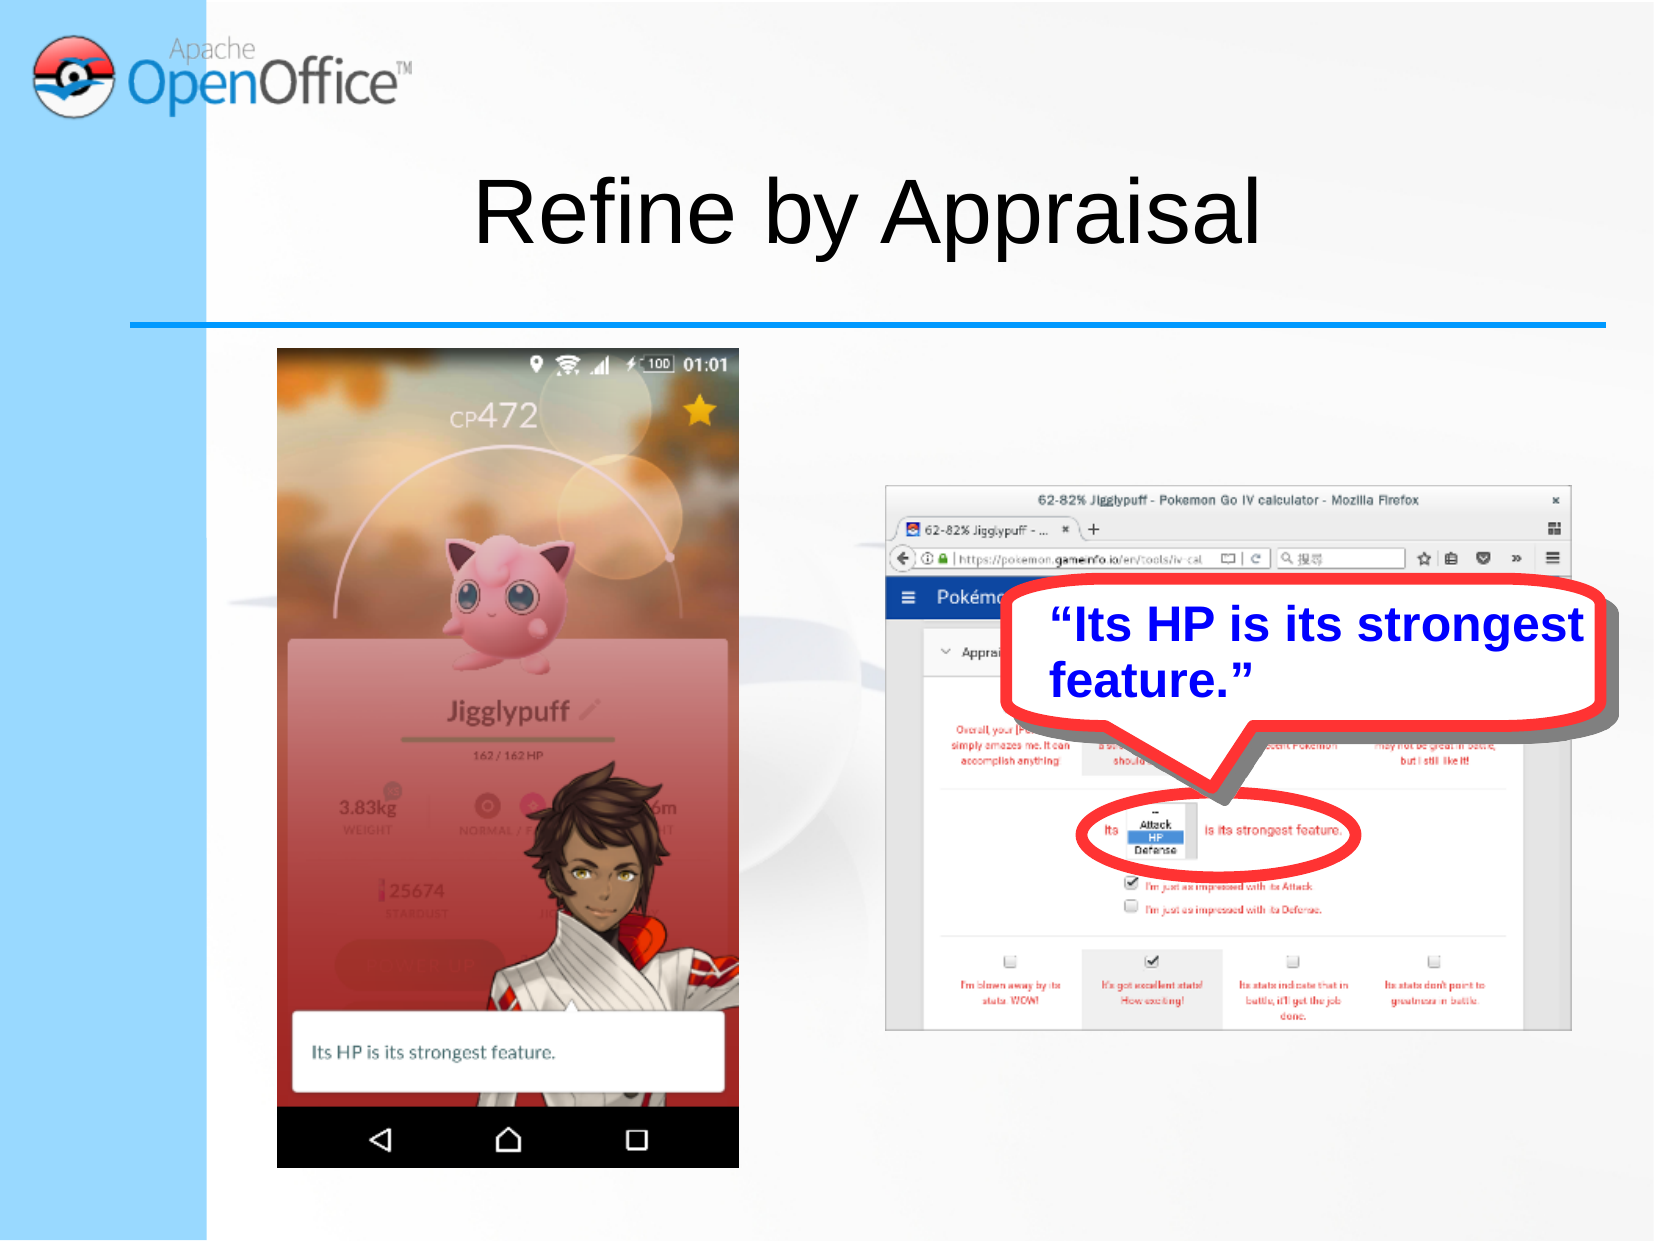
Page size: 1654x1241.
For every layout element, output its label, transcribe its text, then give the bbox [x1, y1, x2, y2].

text_box “Its HP is its strongest feature.” [1006, 578, 1601, 788]
picture [31, 2, 1654, 1241]
title Refine by Appraisal [165, 108, 1571, 316]
